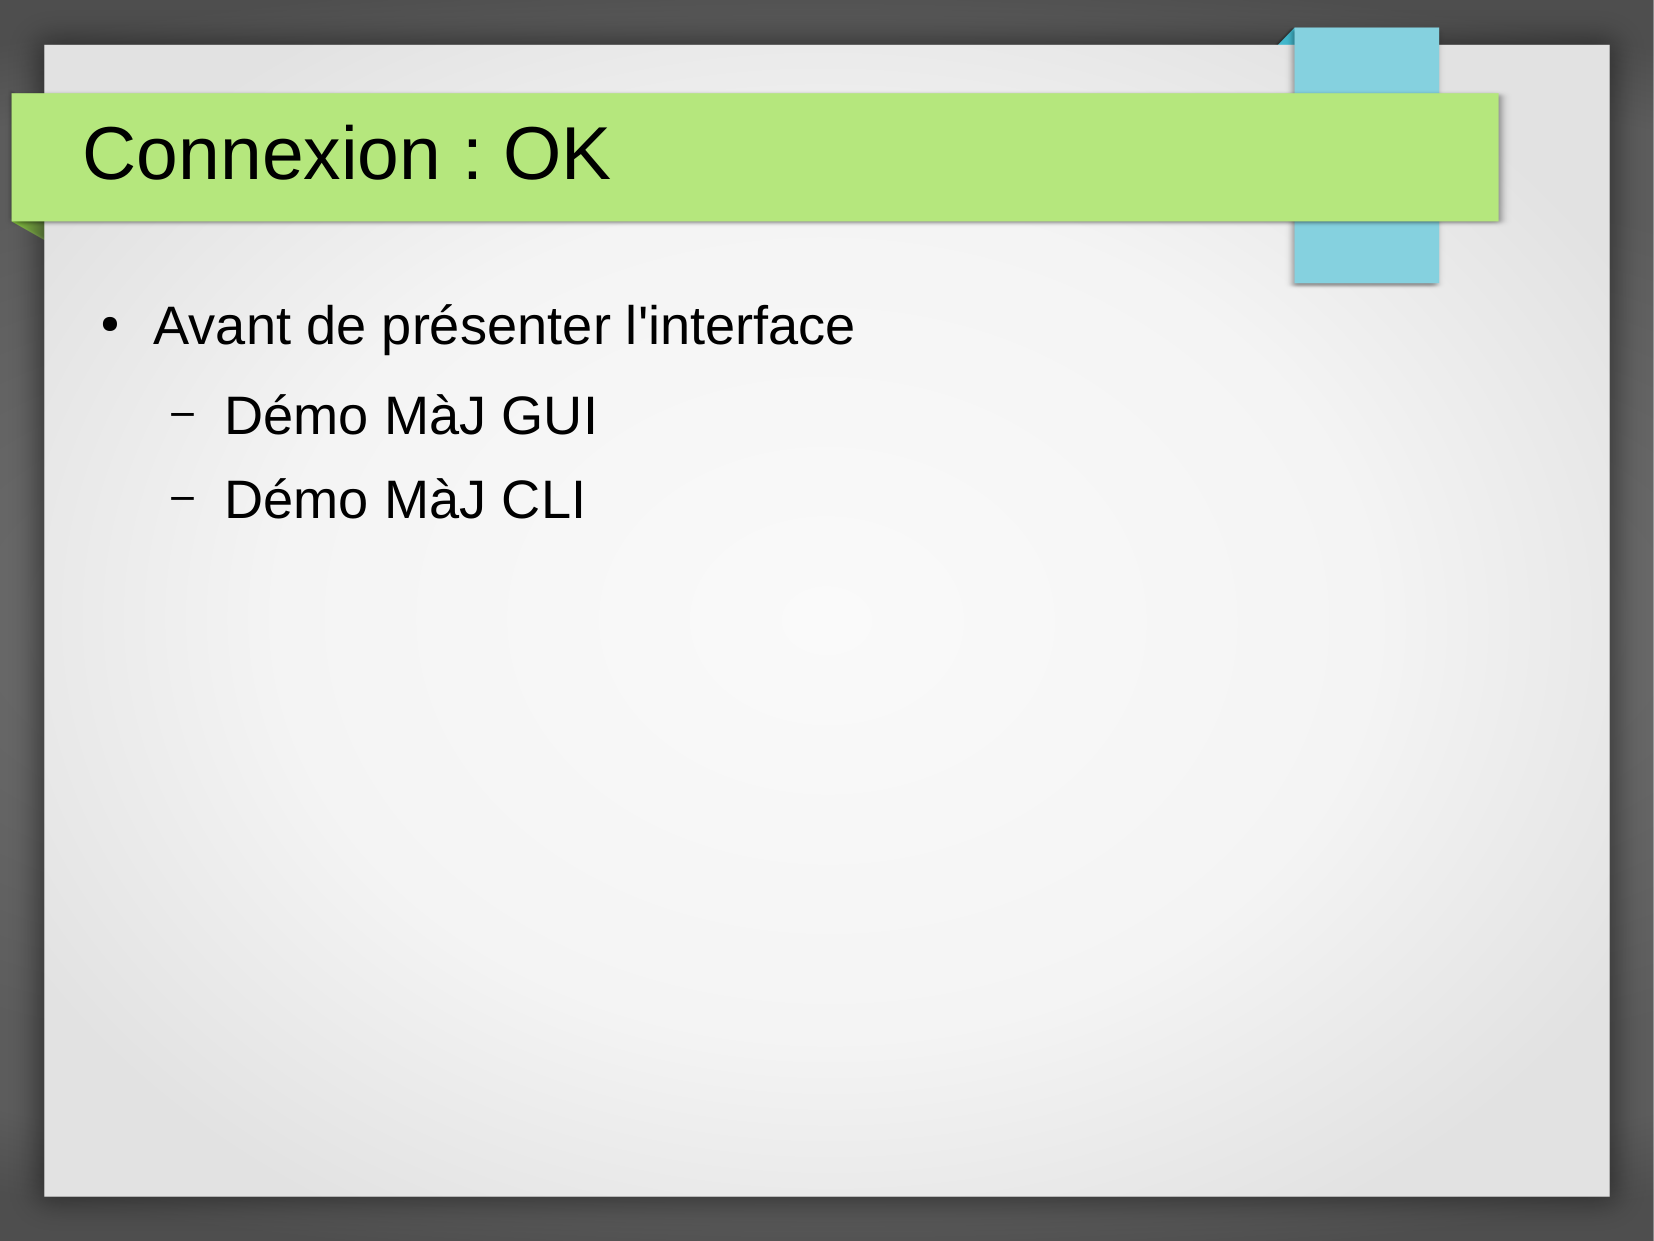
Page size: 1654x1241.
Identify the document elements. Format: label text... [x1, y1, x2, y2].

list Avant de présenter l'interface Démo MàJ GUI Démo MàJ CLI [82, 295, 1571, 1015]
picture [0, 0, 1654, 1241]
title Connexion : OK [82, 94, 1264, 213]
